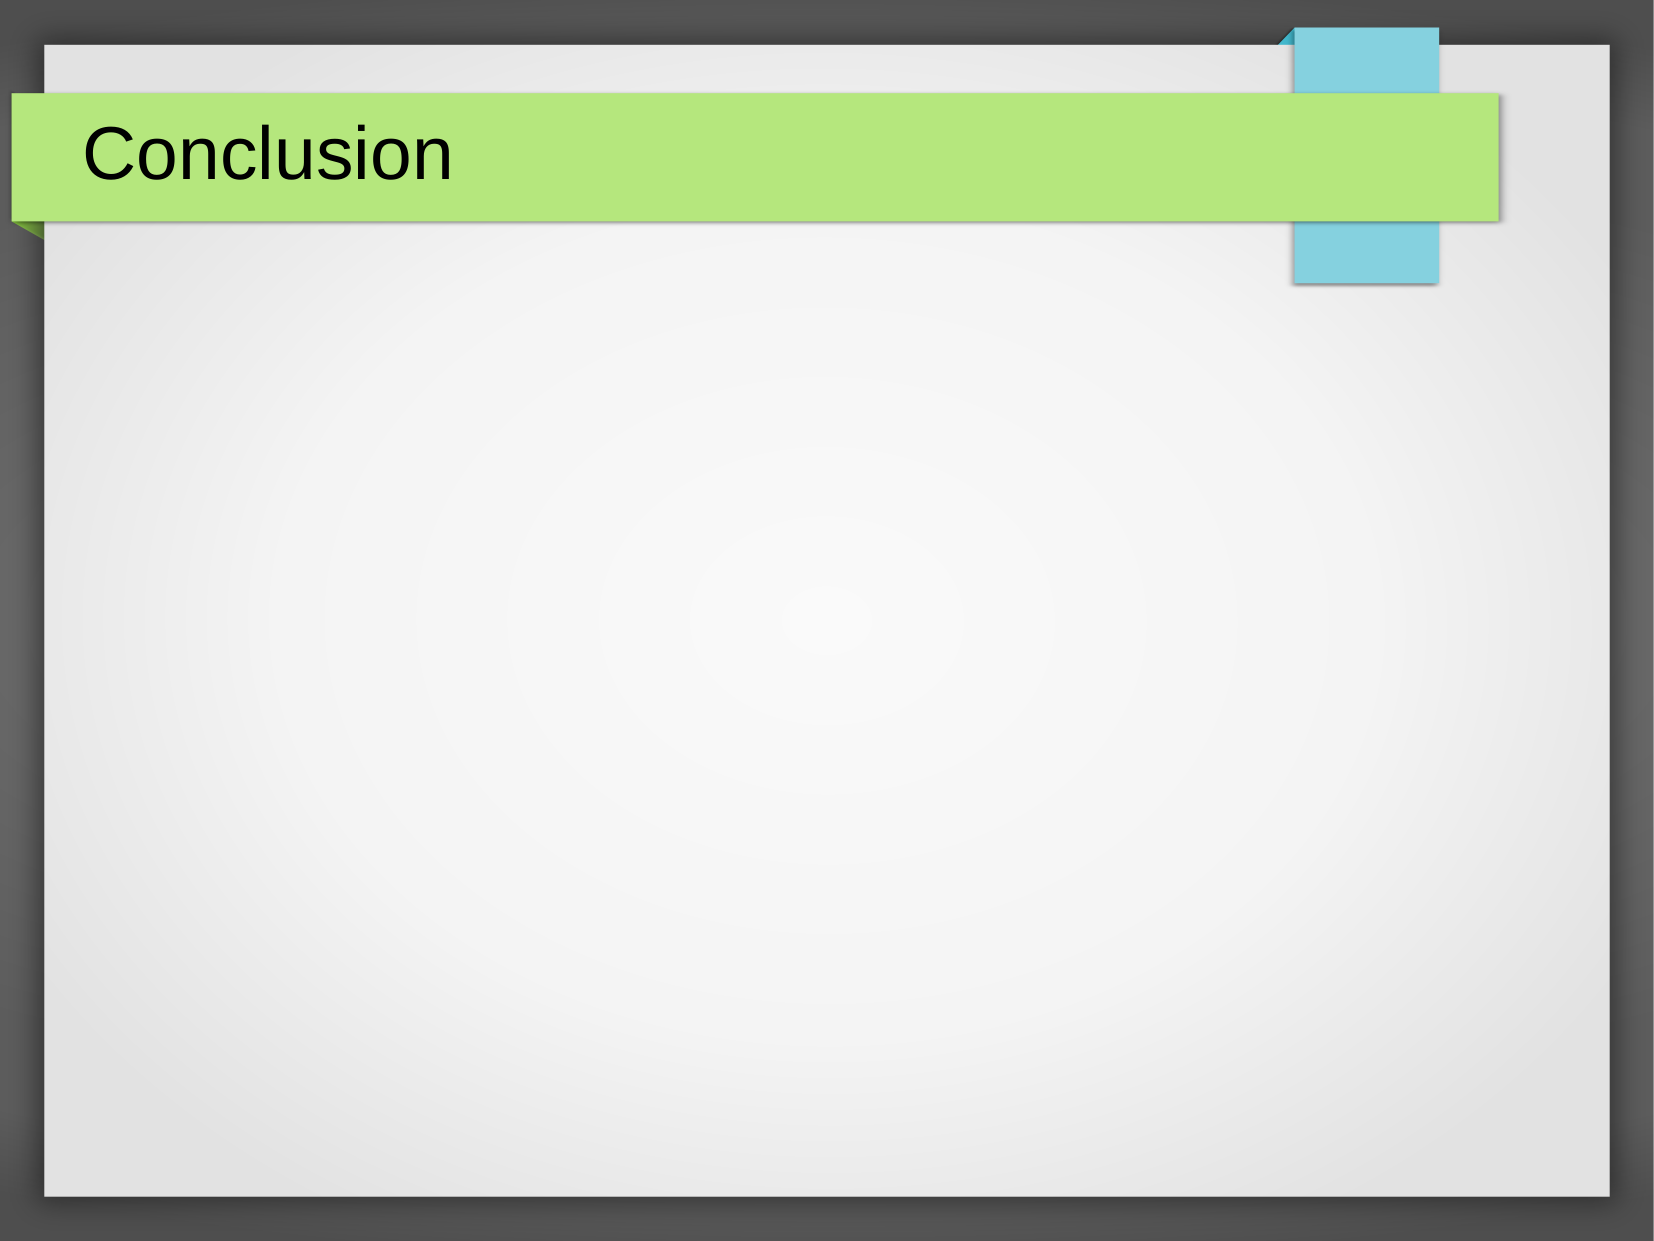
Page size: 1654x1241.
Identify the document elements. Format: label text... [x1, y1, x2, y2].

title Conclusion [82, 94, 1264, 213]
picture [0, 0, 1654, 1241]
